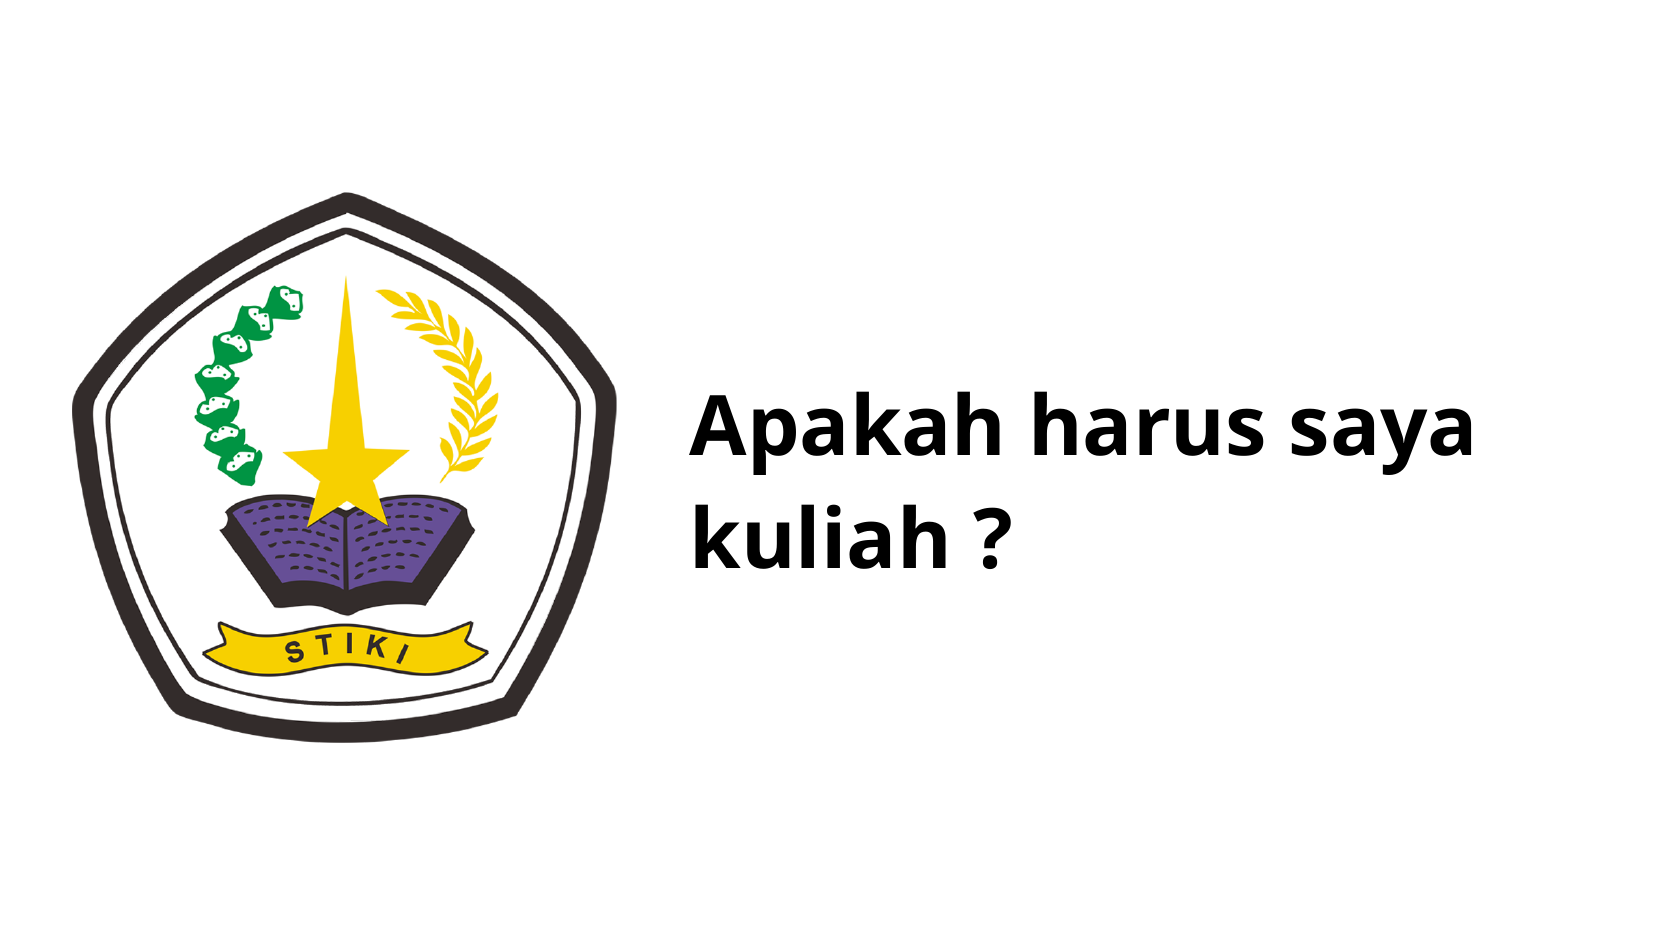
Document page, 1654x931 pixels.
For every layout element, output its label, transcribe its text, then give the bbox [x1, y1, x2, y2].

text_box Apakah harus saya kuliah ? [675, 359, 1546, 596]
picture [54, 184, 640, 755]
